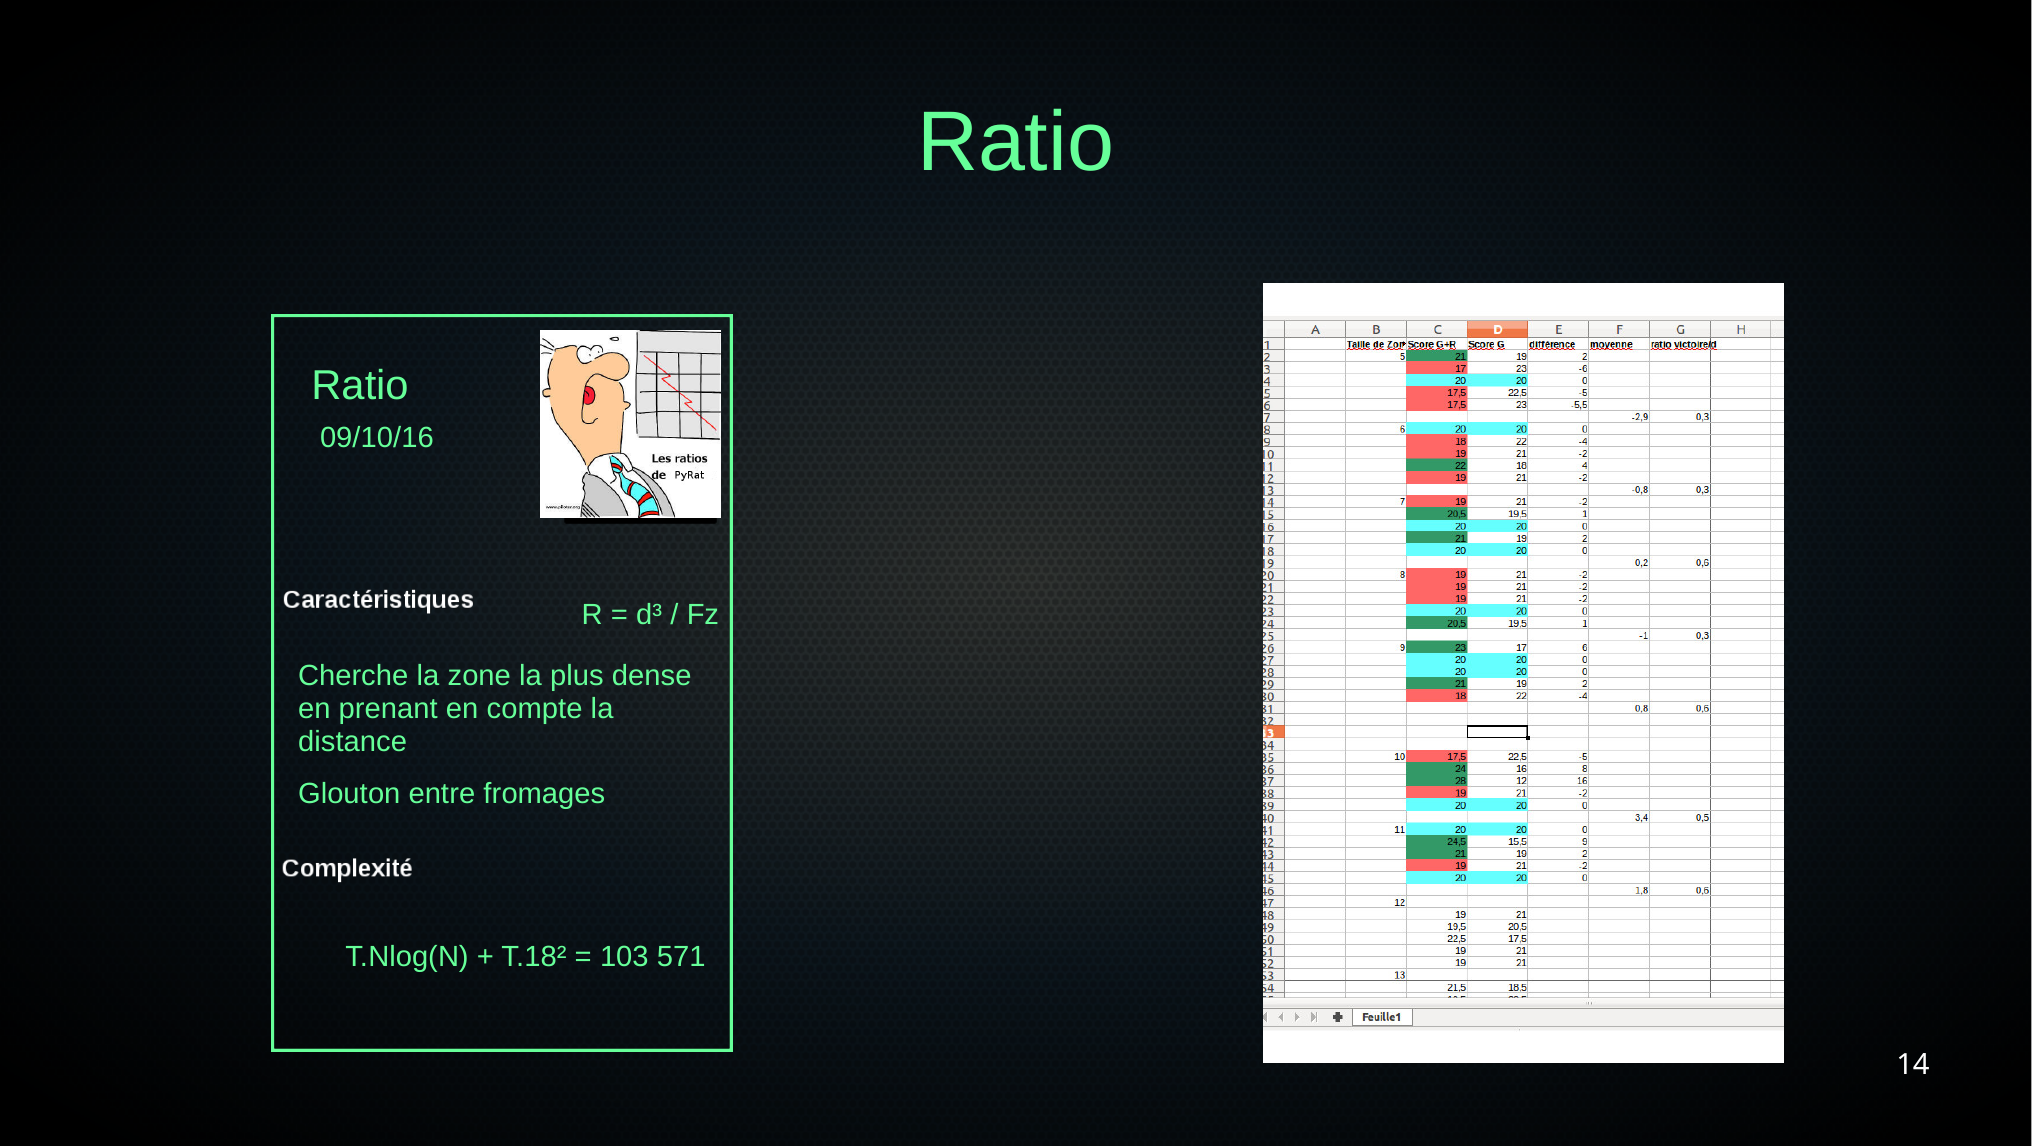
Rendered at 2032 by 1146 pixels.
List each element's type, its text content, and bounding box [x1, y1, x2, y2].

text_box Ratio [296, 354, 424, 416]
text_box R = d³ / Fz [566, 590, 735, 639]
text_box Glouton entre fromages [283, 769, 709, 839]
picture [0, 0, 2032, 1146]
title Ratio [101, 45, 1930, 237]
text_box T.Nlog(N) + T.18² = 103 571 [330, 933, 747, 981]
text_box Cherche la zone la plus dense en prenant en compte la distance [283, 651, 721, 766]
text_box 09/10/16 [305, 413, 449, 461]
